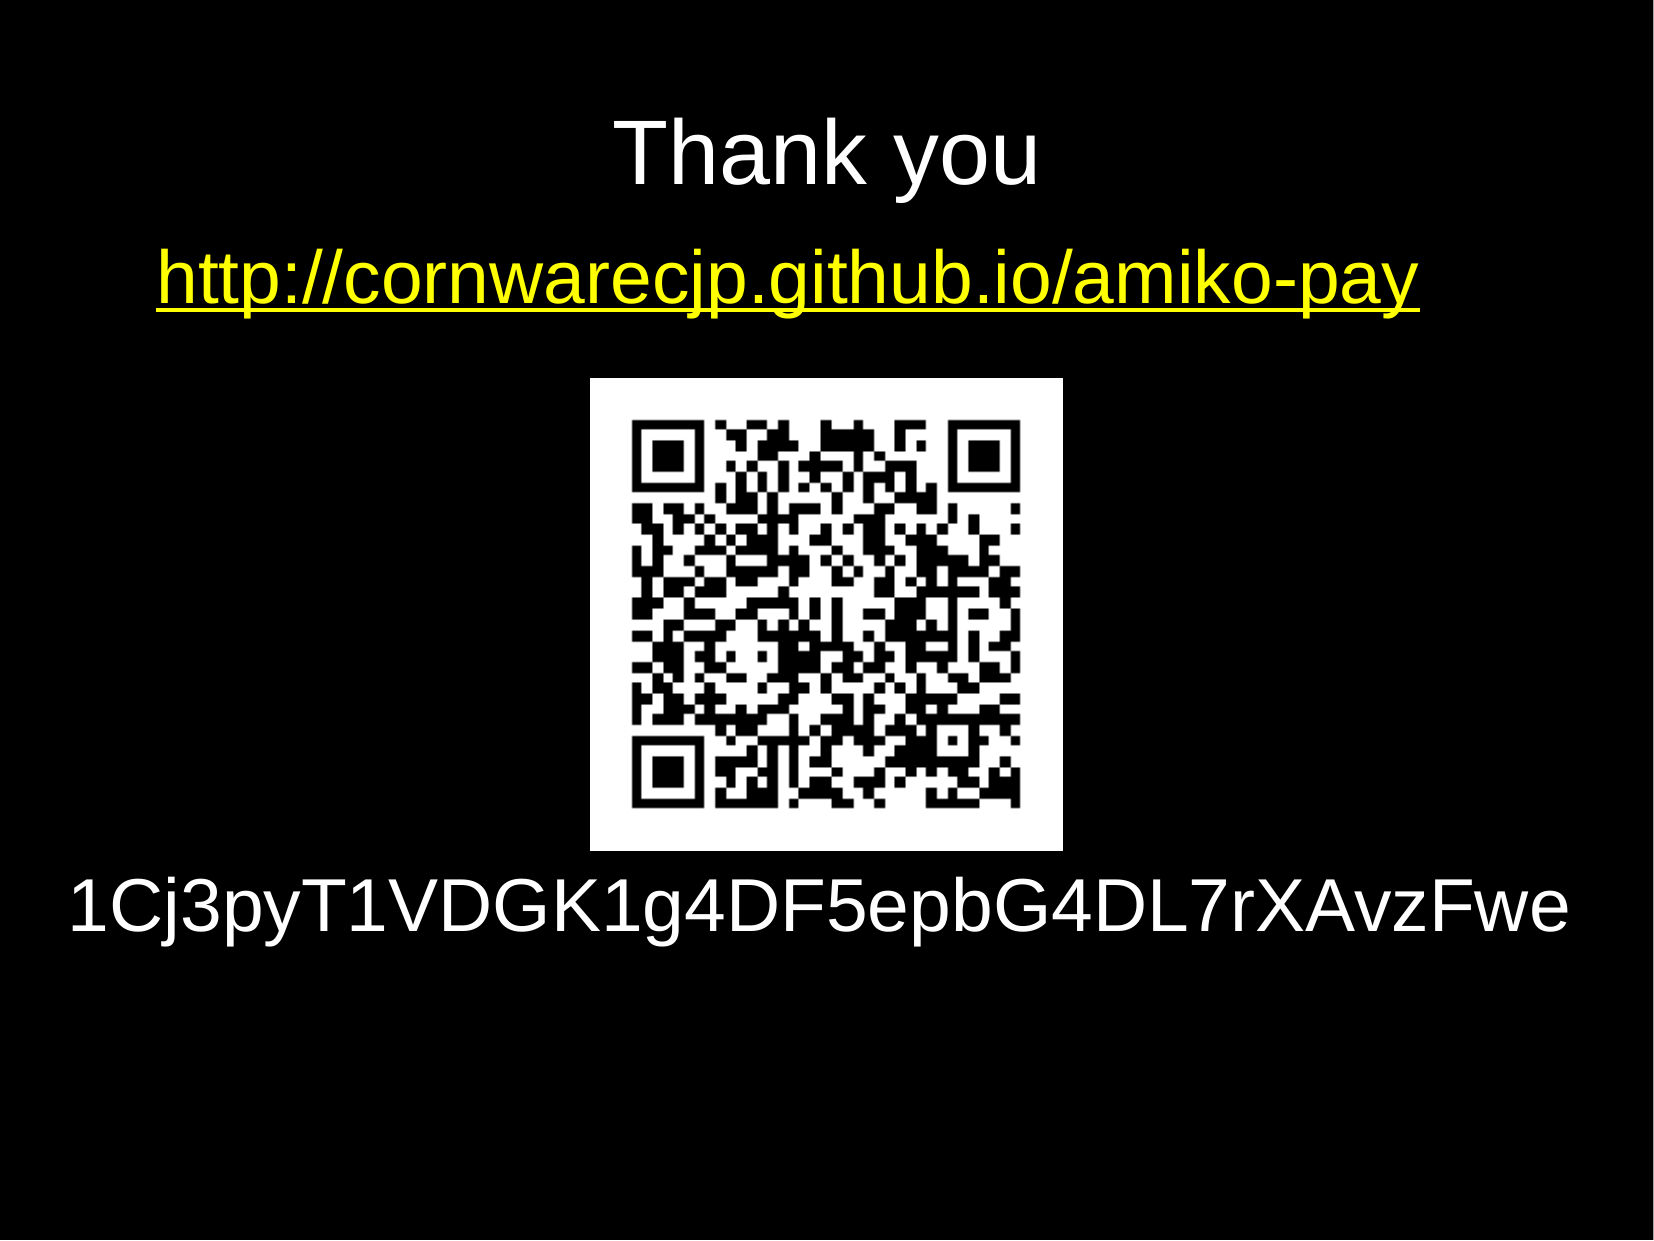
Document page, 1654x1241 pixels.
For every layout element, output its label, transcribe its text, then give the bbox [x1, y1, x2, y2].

picture [590, 378, 1063, 851]
title Thank you [82, 49, 1571, 257]
text_box http://cornwarecjp.github.io/amiko-pay [141, 228, 1456, 328]
text_box 1Cj3pyT1VDGK1g4DF5epbG4DL7rXAvzFwe [53, 855, 1587, 955]
